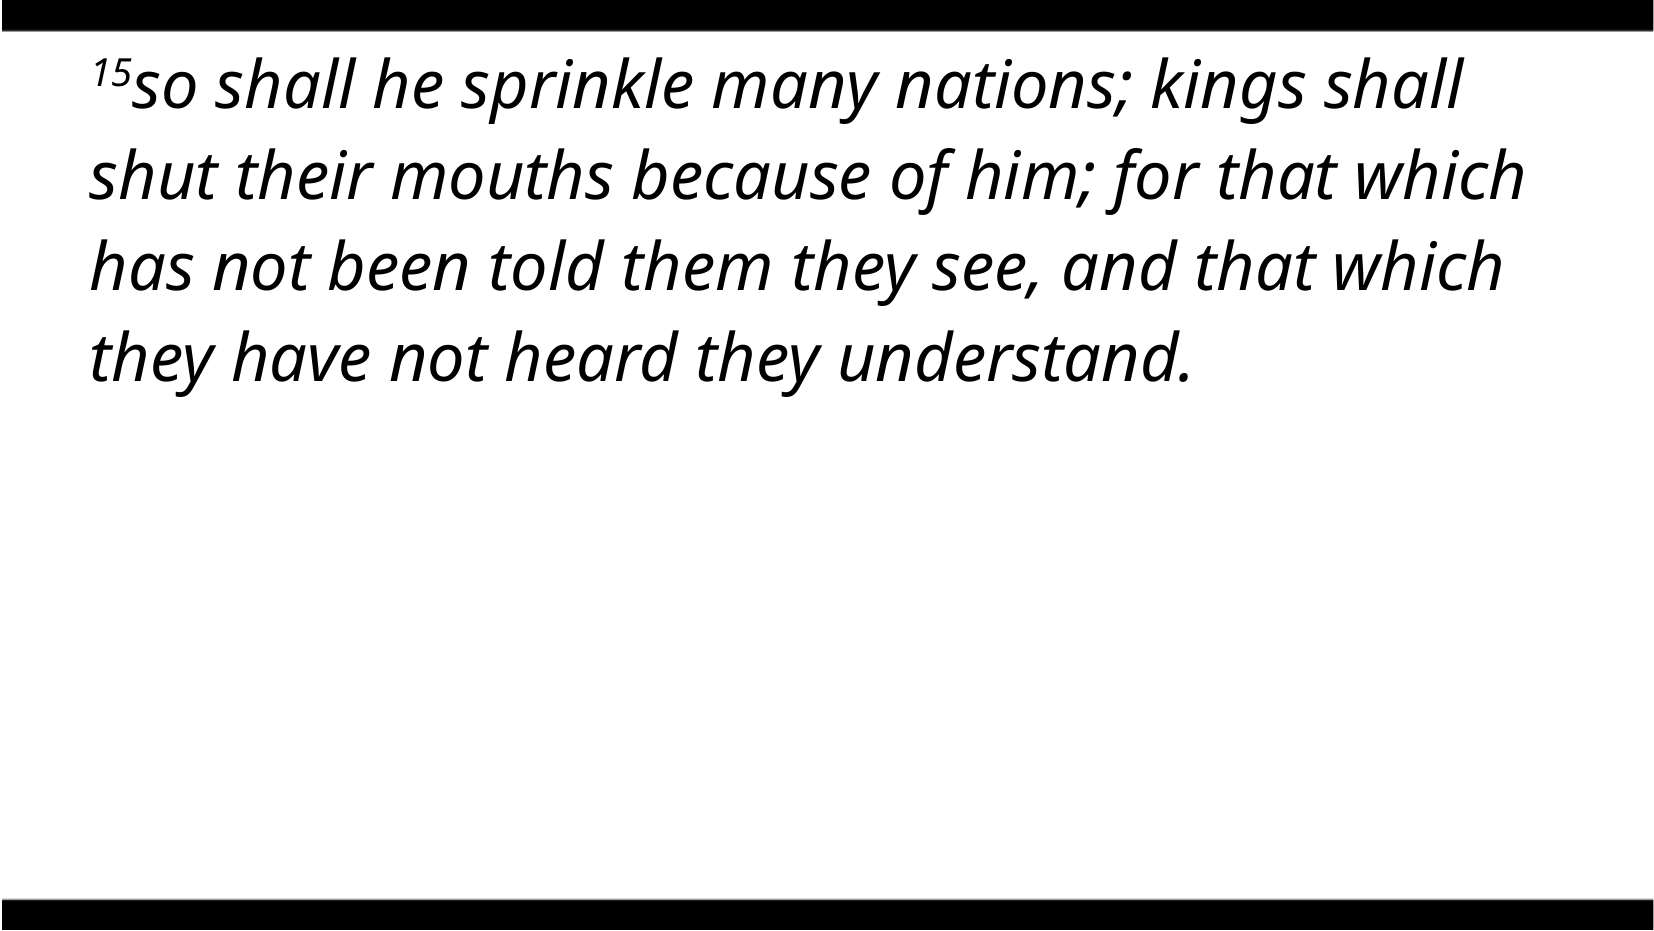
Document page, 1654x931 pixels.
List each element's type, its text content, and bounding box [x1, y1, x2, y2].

picture [2, 0, 1654, 930]
text_box 15so shall he sprinkle many nations; kings shall shut their mouths because of him; for that which has not been told them they see, and that which they have not heard they understand. [75, 30, 1591, 436]
